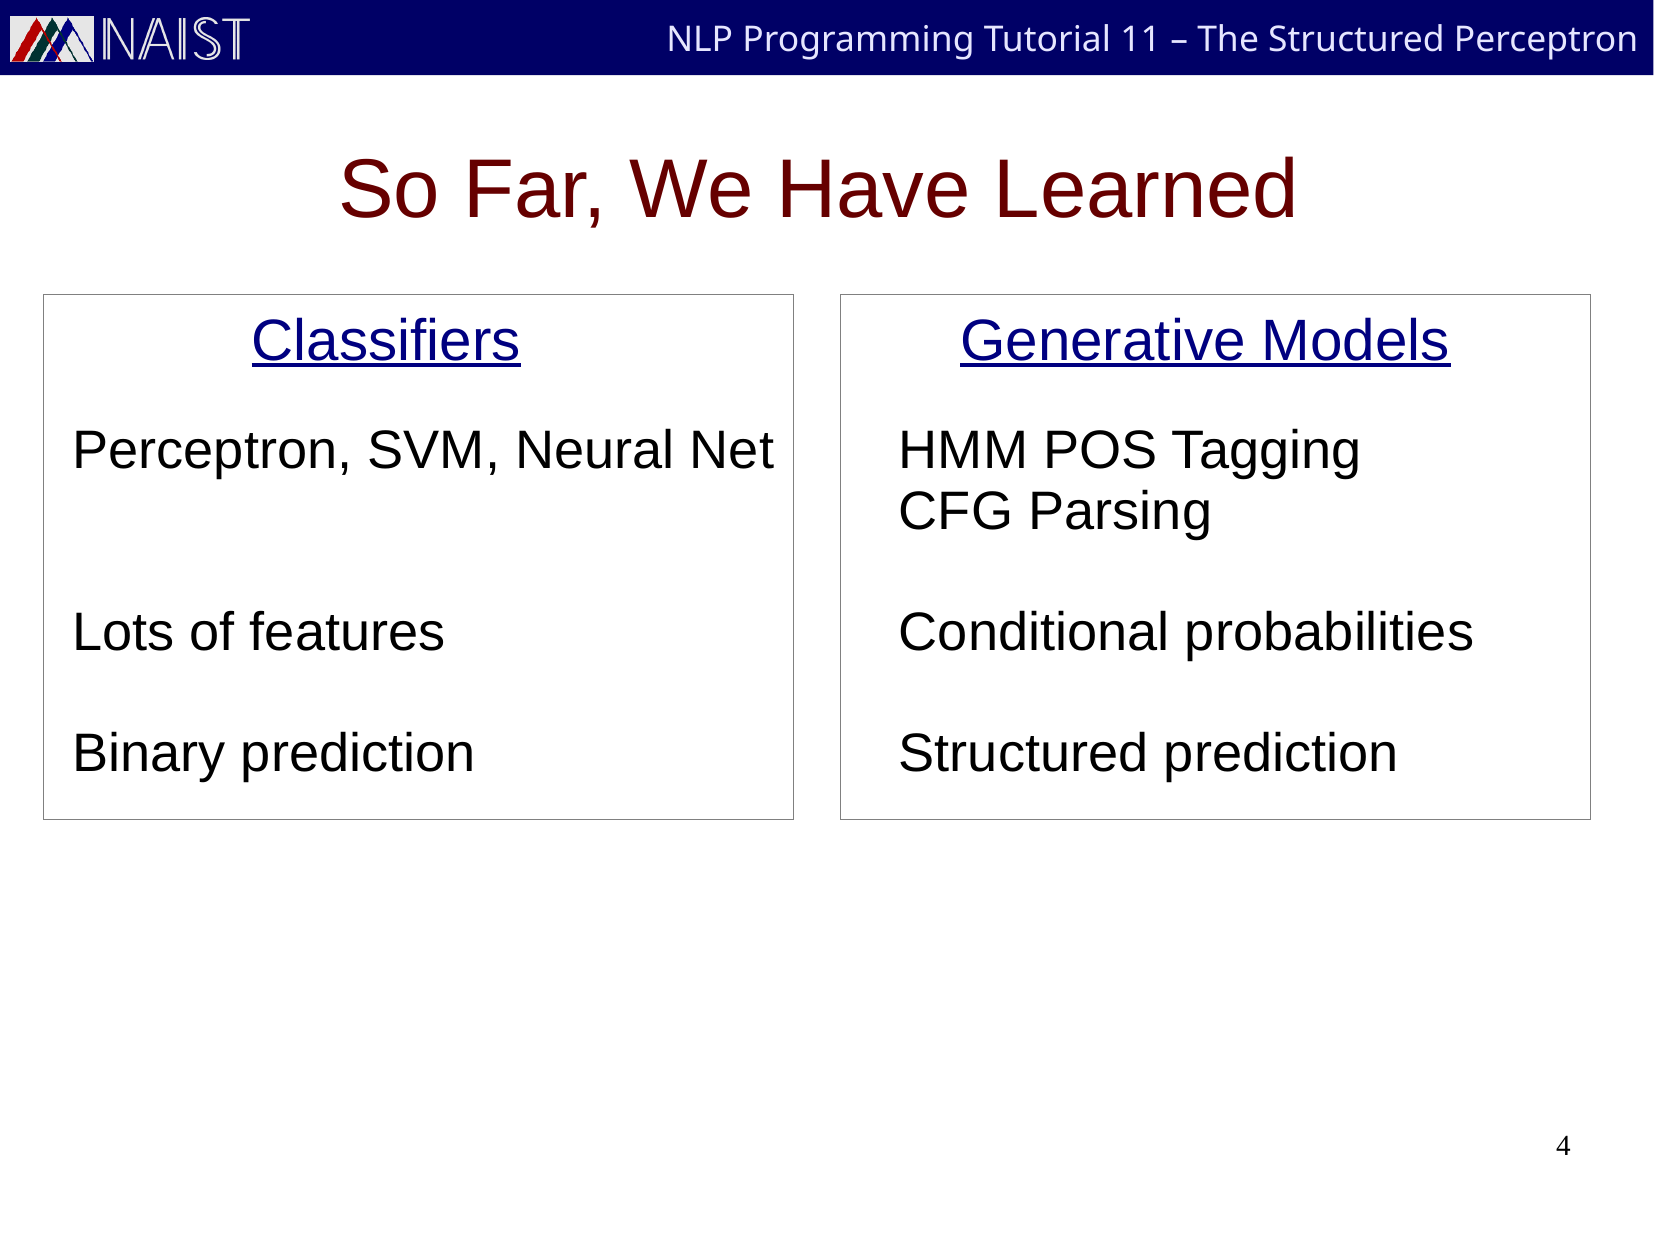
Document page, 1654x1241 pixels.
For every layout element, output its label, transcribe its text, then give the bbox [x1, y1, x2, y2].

picture [102, 17, 251, 60]
text_box Generative Models [945, 300, 1466, 380]
picture [10, 16, 94, 62]
text_box HMM POS Tagging CFG Parsing Conditional probabilities Structured prediction [883, 412, 1491, 791]
title So Far, We Have Learned [75, 92, 1564, 285]
text_box Perceptron, SVM, Neural Net Lots of features Binary prediction [57, 412, 790, 791]
text_box Classifiers [236, 300, 537, 380]
